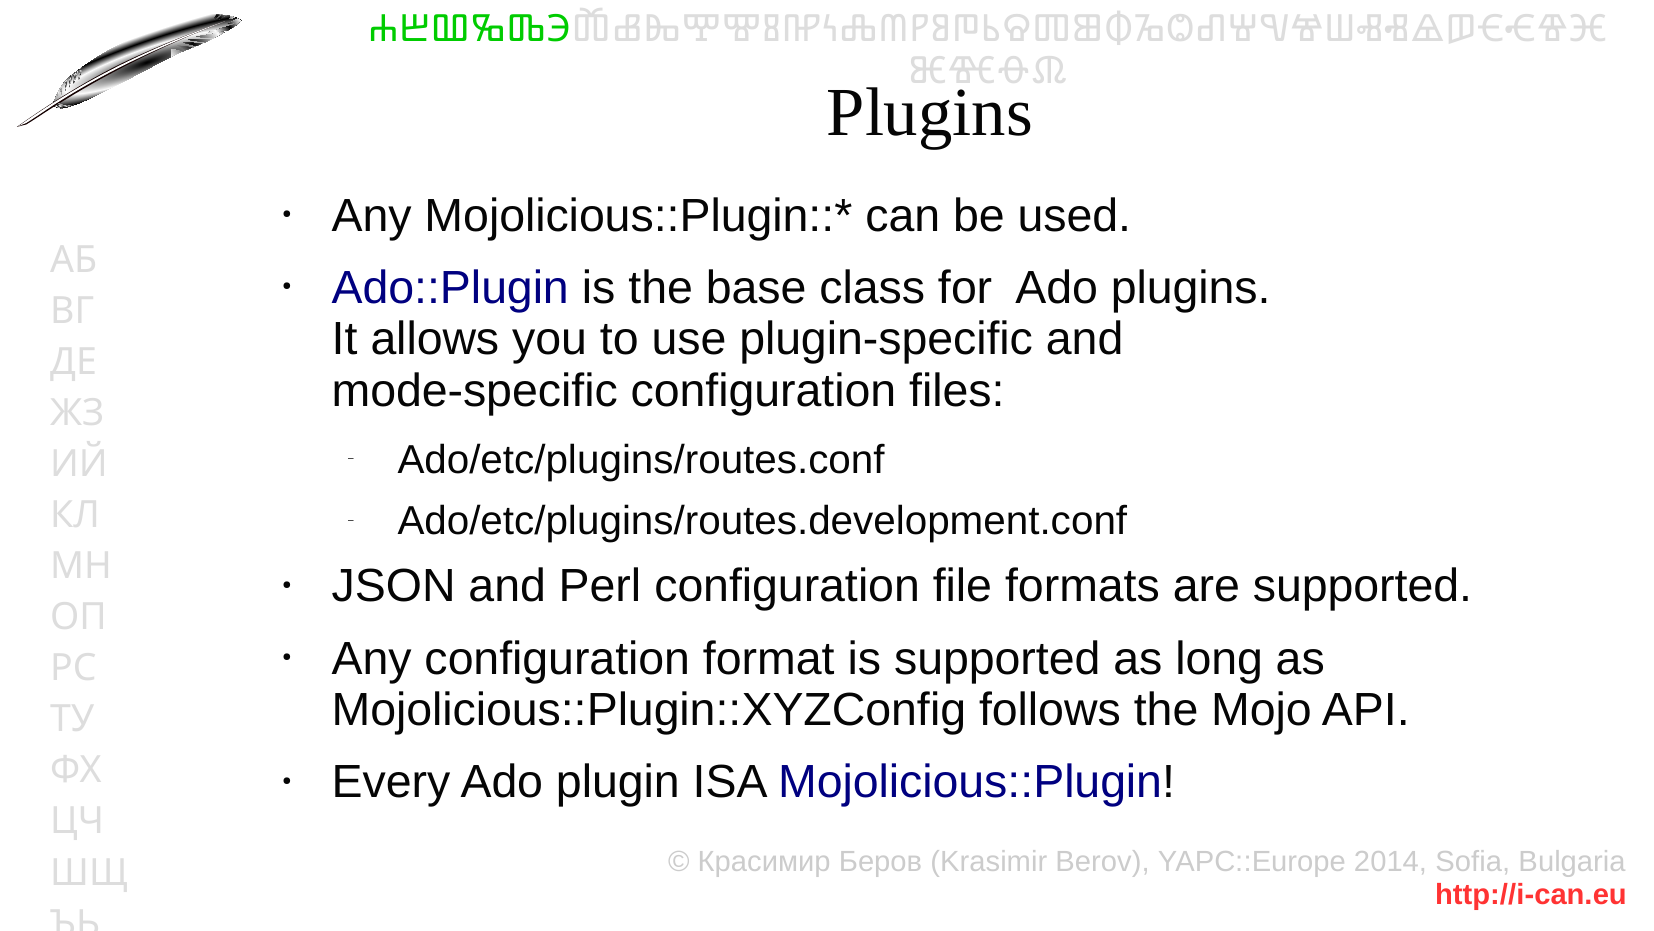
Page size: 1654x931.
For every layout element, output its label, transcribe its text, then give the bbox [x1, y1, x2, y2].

list Any Mojolicious::Plugin::* can be used. Ado::Plugin is the base class for Ado plugins. It allows you to use plugin-specific and mode-specific configuration files: Ado/etc/plugins/routes.conf Ado/etc/plugins/routes.development.conf JSON and Perl configuration file formats are supported. Any configuration format is supported as long as Mojolicious::Plugin::XYZConfig follows the Mojo API. Every Ado plugin ISA Mojolicious::Plugin! [265, 188, 1595, 815]
title Plugins [265, 35, 1595, 188]
